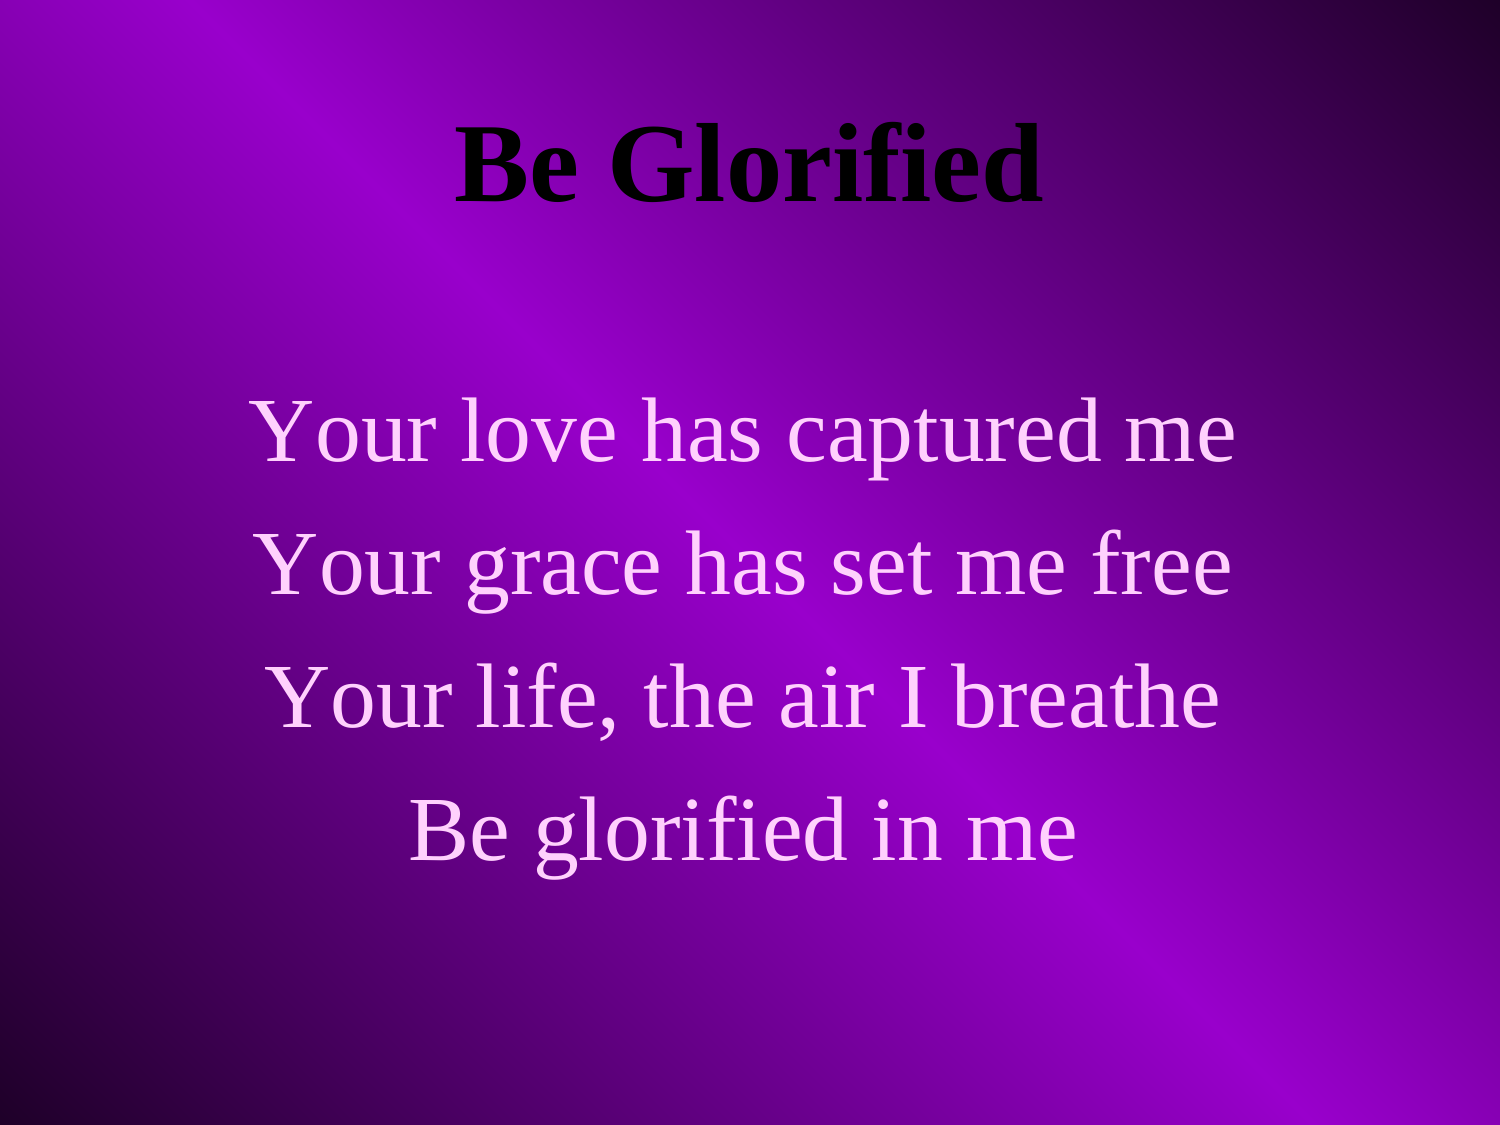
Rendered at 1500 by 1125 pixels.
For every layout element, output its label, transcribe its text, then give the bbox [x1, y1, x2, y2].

subtitle Your love has captured me Your grace has set me free Your life, the air I breathe Be glorified in me [112, 362, 1375, 988]
title Be Glorified [112, 62, 1388, 250]
